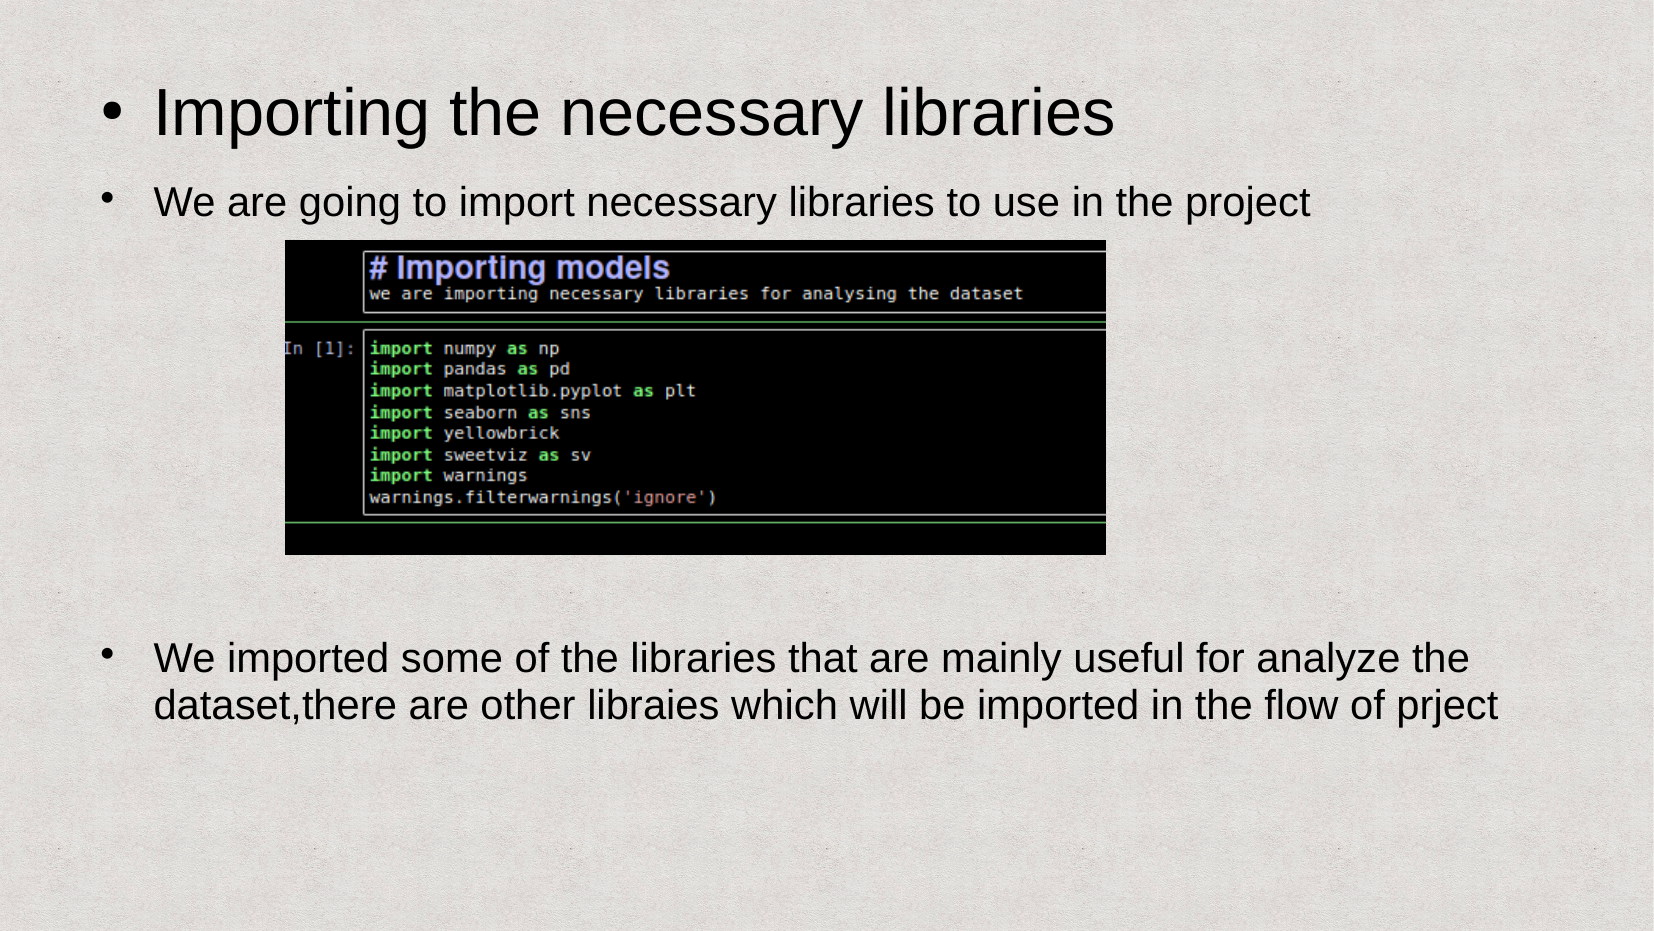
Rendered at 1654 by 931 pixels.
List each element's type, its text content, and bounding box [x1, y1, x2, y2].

list Importing the necessary libraries We are going to import necessary libraries to use in the project We imported some of the libraries that are mainly useful for analyze the dataset,there are other libraies which will be imported in the flow of prject [82, 75, 1571, 811]
picture [0, 0, 1654, 931]
